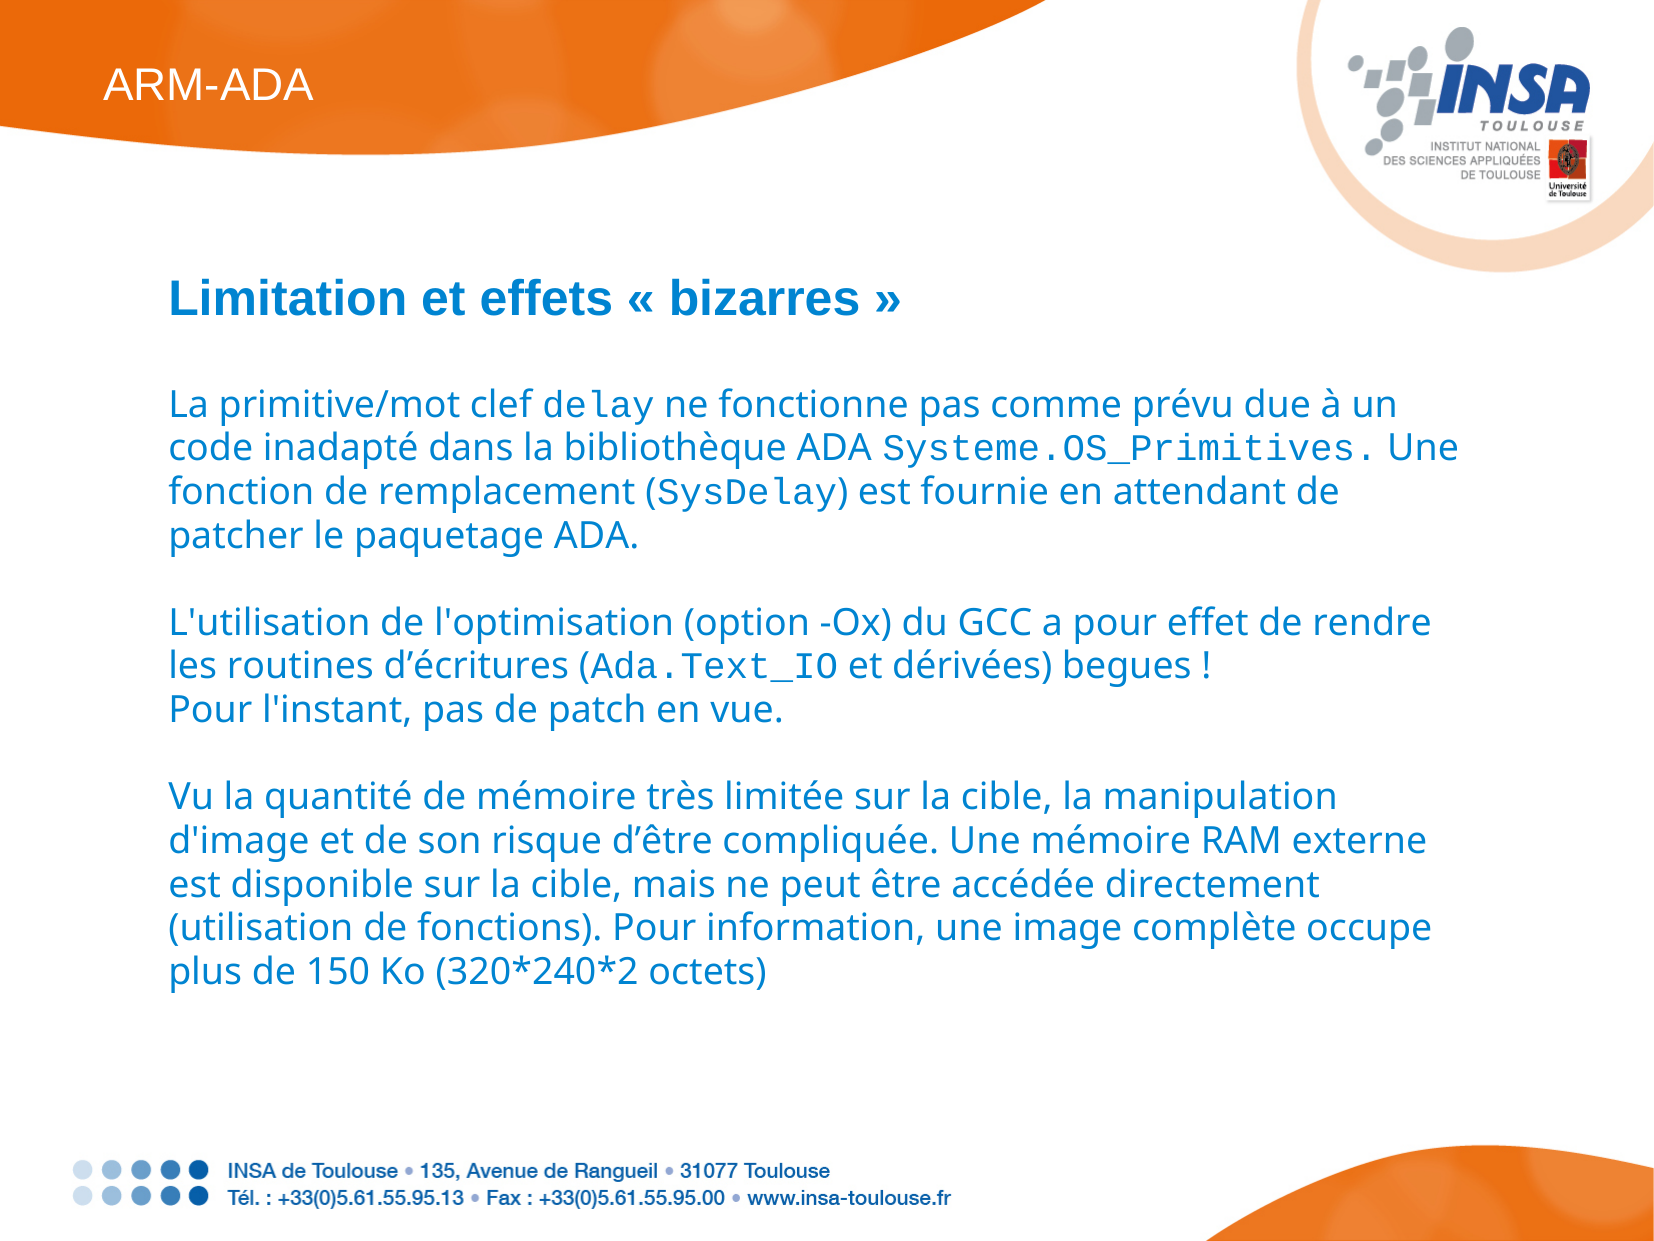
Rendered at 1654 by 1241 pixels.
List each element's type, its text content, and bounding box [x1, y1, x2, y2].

picture [0, 0, 1654, 1241]
text_box ARM-ADA [88, 47, 709, 114]
text_box Limitation et effets « bizarres » La primitive/mot clef delay ne fonctionne pas comme prévu due à un code inadapté dans la bibliothèque ADA Systeme.OS_Primitives. Une fonction de remplacement (SysDelay) est fournie en attendant de patcher le paquetage ADA. L'utilisation de l'optimisation (option -Ox) du GCC a pour effet de rendre les routines d’écritures (Ada.Text_IO et dérivées) begues ! Pour l'instant, pas de patch en vue. Vu la quantité de mémoire très limitée sur la cible, la manipulation d'image et de son risque d’être compliquée. Une mémoire RAM externe est disponible sur la cible, mais ne peut être accédée directement (utilisation de fonctions). Pour information, une image complète occupe plus de 150 Ko (320*240*2 octets) [153, 259, 1489, 1099]
